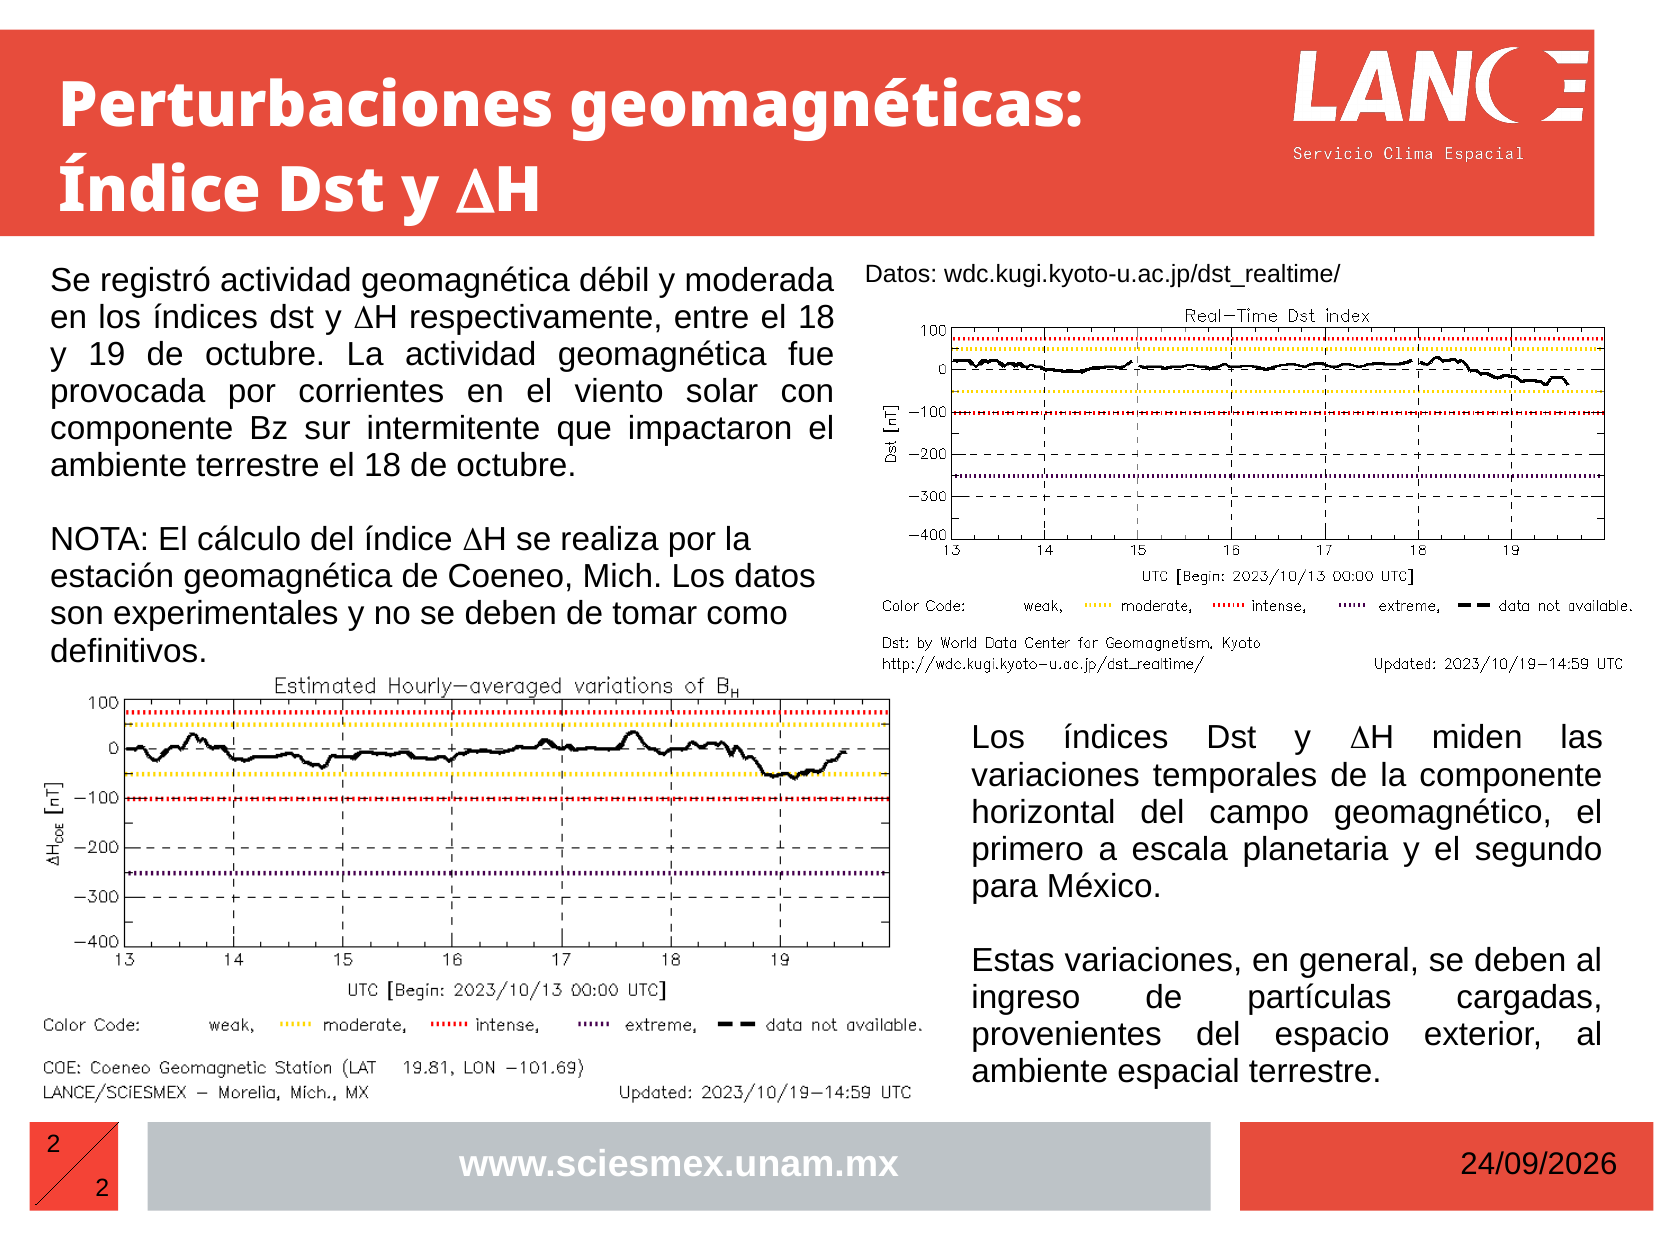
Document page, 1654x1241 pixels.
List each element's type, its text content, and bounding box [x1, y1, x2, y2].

text_box Datos: wdc.kugi.kyoto-u.ac.jp/dst_realtime/ [850, 252, 1371, 296]
text_box 2 [35, 1151, 125, 1209]
text_box Se registró actividad geomagnética débil y moderada en los índices dst y DH respectivamente, entre el 18 y 19 de octubre. La actividad geomagnética fue provocada por corrientes en el viento solar con componente Bz sur intermitente que impactaron el ambiente terrestre el 18 de octubre. NOTA: El cálculo del índice DH se realiza por la estación geomagnética de Coeneo, Mich. Los datos son experimentales y no se deben de tomar como definitivos. [35, 253, 851, 714]
picture [1293, 47, 1589, 162]
text_box <número> [31, 1122, 176, 1170]
text_box 19/10/2023 [1424, 1122, 1654, 1205]
picture [34, 289, 1642, 1105]
text_box Los índices Dst y DH miden las variaciones temporales de la componente horizontal del campo geomagnético, el primero a escala planetaria y el segundo para México. Estas variaciones, en general, se deben al ingreso de partículas cargadas, provenientes del espacio exterior, al ambiente espacial terrestre. [956, 711, 1619, 1097]
text_box www.sciesmex.unam.mx [153, 1122, 1205, 1205]
title Perturbaciones geomagnéticas: Índice Dst y DH [59, 59, 1312, 207]
